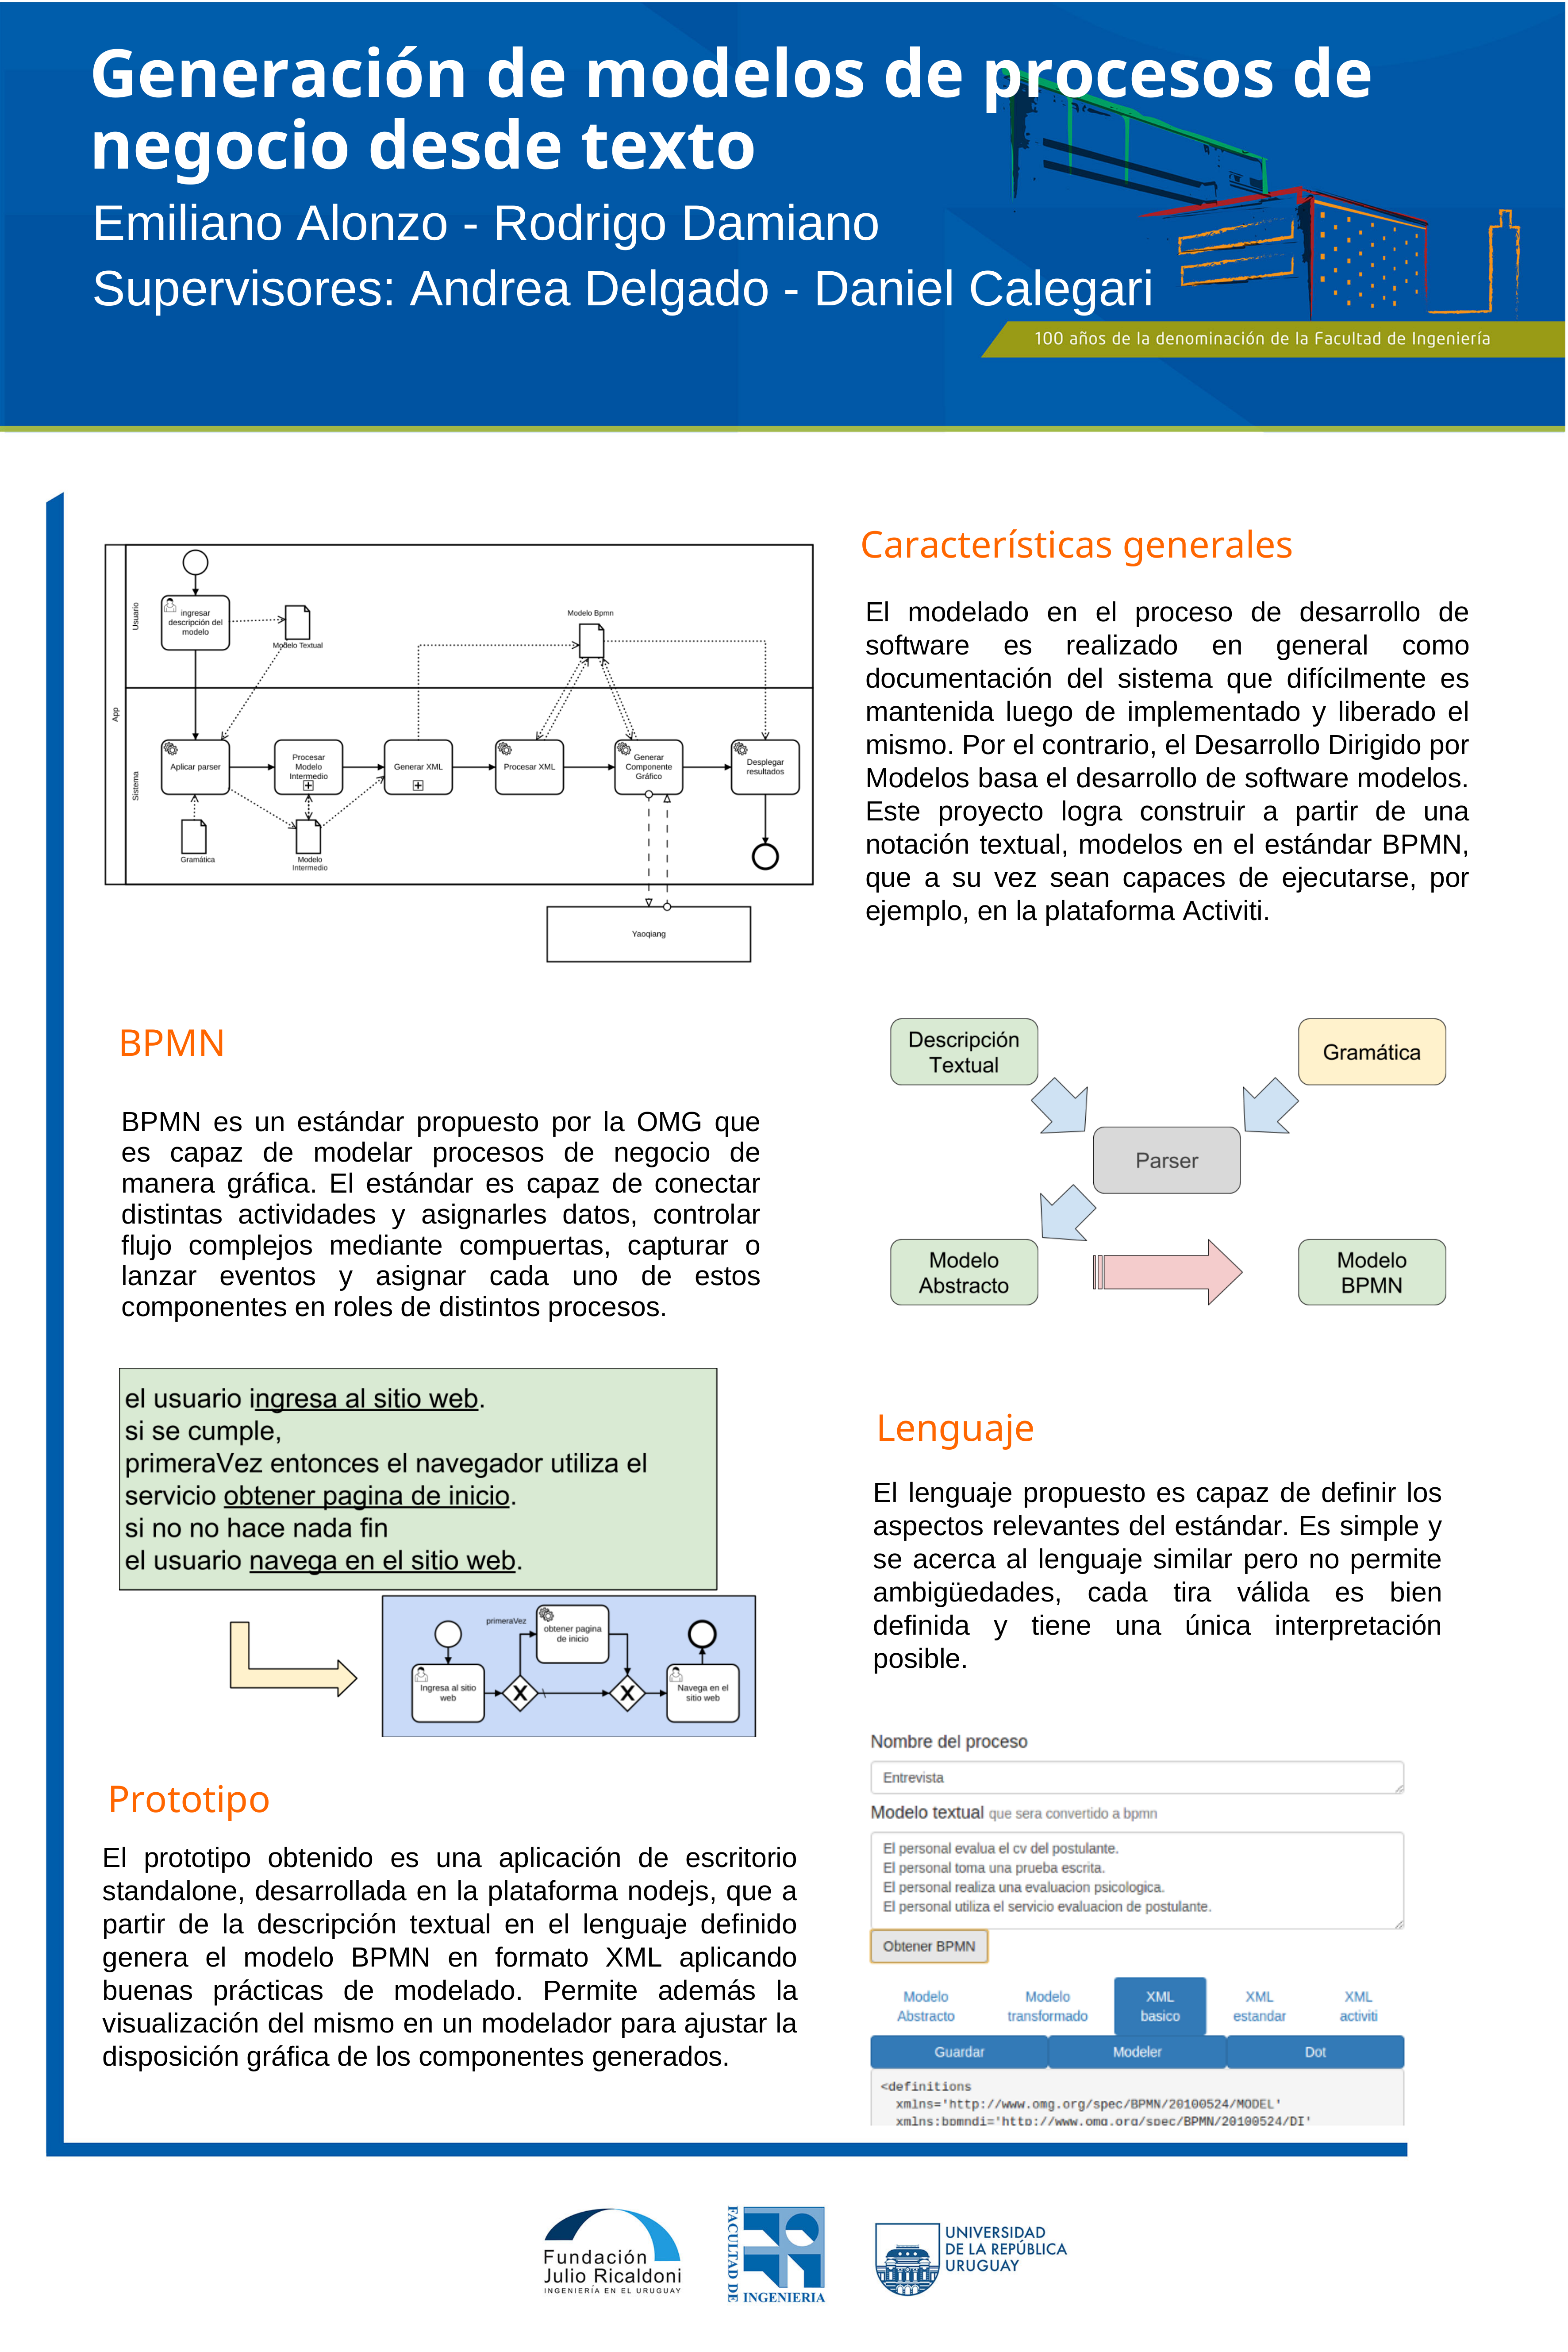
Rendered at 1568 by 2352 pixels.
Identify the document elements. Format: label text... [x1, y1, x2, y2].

subtitle Generación de modelos de procesos de negocio desde texto [78, 29, 1411, 176]
text_box El modelado en el proceso de desarrollo de software es realizado en general como documentación del sistema que difícilmente es mantenida luego de implementado y liberado el mismo. Por el contrario, el Desarrollo Dirigido por Modelos basa el desarrollo de software modelos. Este proyecto logra construir a partir de una notación textual, modelos en el estándar BPMN, que a su vez sean capaces de ejecutarse, por ejemplo, en la plataforma Activiti. [862, 591, 1474, 929]
text_box BPMN es un estándar propuesto por la OMG que es capaz de modelar procesos de negocio de manera gráfica. El estándar es capaz de conectar distintas actividades y asignarles datos, controlar flujo complejos mediante compuertas, capturar o lanzar eventos y asignar cada uno de estos componentes en roles de distintos procesos. [115, 1103, 769, 1326]
text_box Lenguaje [872, 1401, 1422, 1451]
text_box El lenguaje propuesto es capaz de definir los aspectos relevantes del estándar. Es simple y se acerca al lenguaje similar pero no permite ambigüedades, cada tira válida es bien definida y tiene una única interpretación posible. [870, 1471, 1458, 1677]
text_box Emiliano Alonzo - Rodrigo Damiano Supervisores: Andrea Delgado - Daniel Calegari [81, 186, 1414, 327]
text_box Prototipo [104, 1772, 726, 1823]
text_box El prototipo obtenido es una aplicación de escritorio standalone, desarrollada en la plataforma nodejs, que a partir de la descripción textual en el lenguaje definido genera el modelo BPMN en formato XML aplicando buenas prácticas de modelado. Permite además la visualización del mismo en un modelador para ajustar la disposición gráfica de los componentes generados. [99, 1836, 810, 2075]
text_box BPMN [115, 1016, 638, 1067]
text_box Características generales [857, 517, 1479, 568]
picture [0, 2, 1565, 2339]
